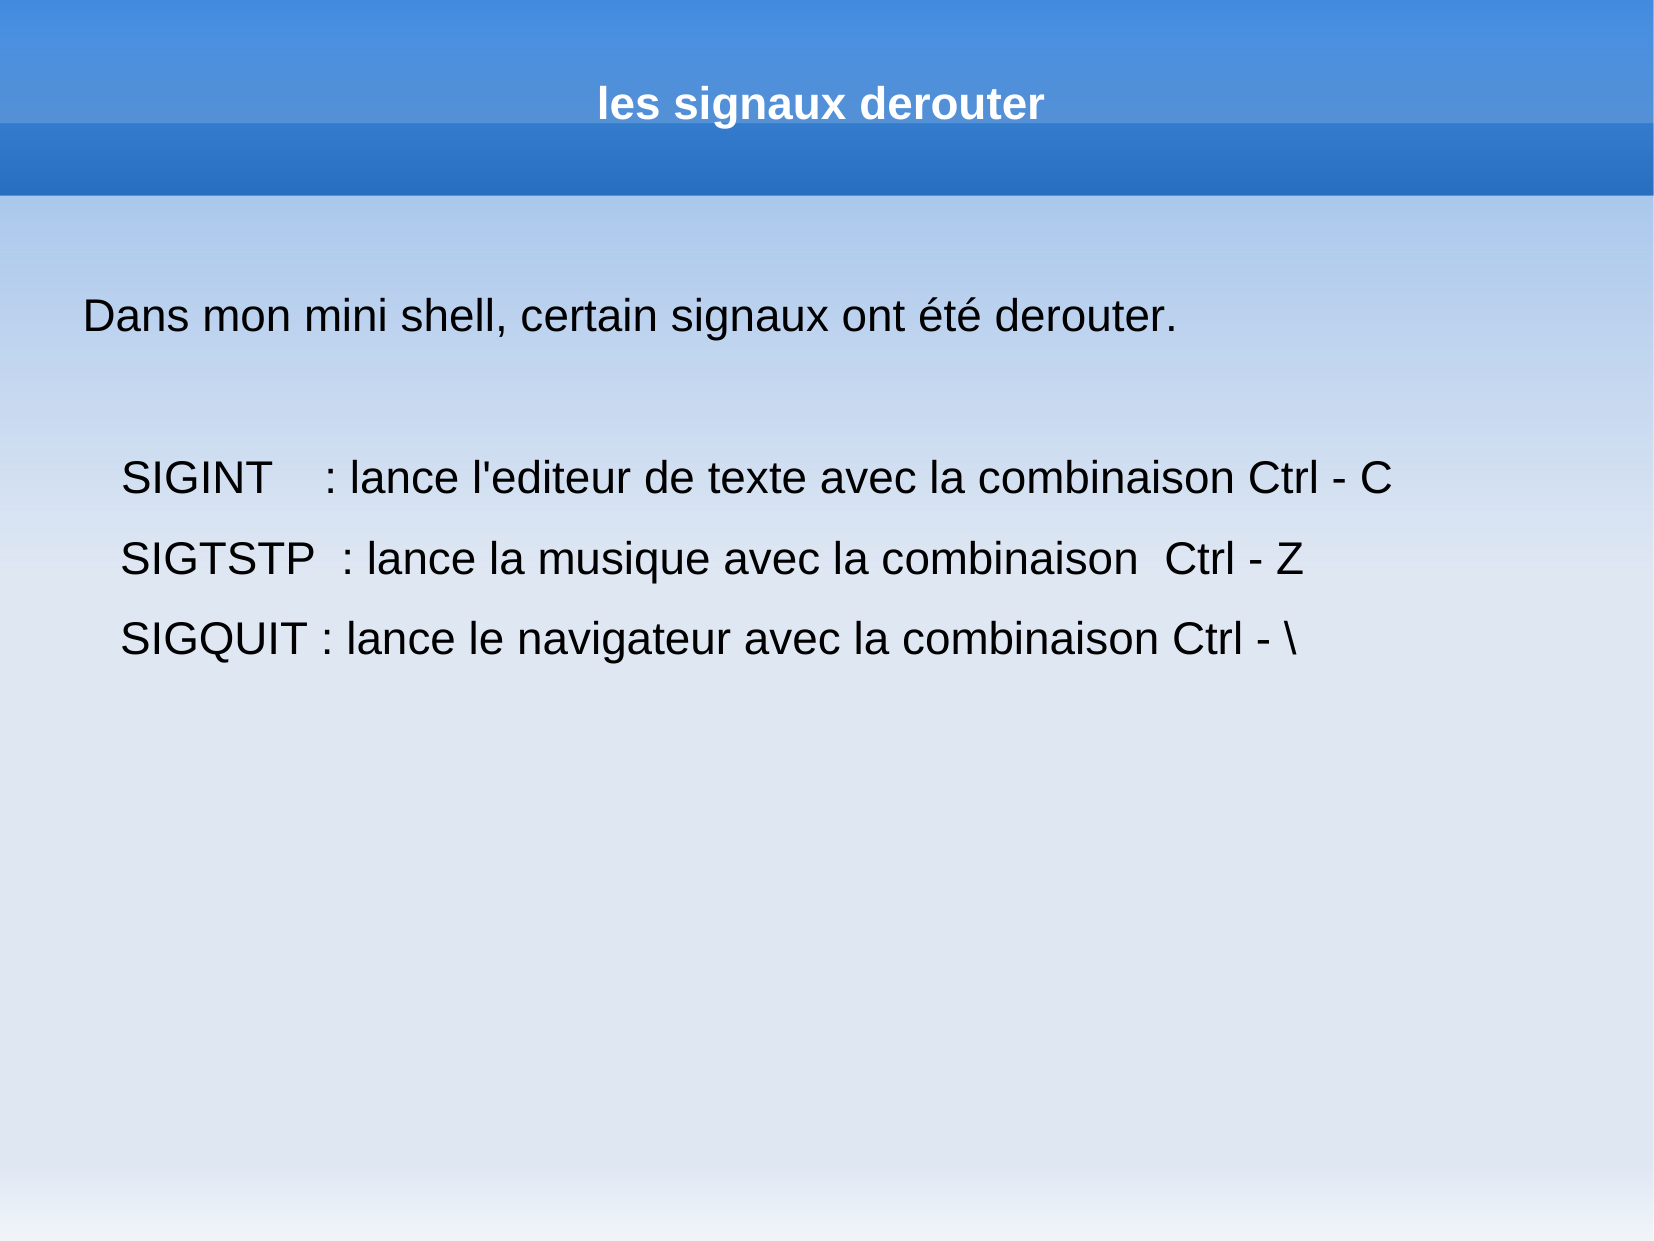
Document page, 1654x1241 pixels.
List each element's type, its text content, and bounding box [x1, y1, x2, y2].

picture [0, 0, 1654, 1241]
list Dans mon mini shell, certain signaux ont été derouter. SIGINT : lance l'editeur de texte avec la combinaison Ctrl - C SIGTSTP : lance la musique avec la combinaison Ctrl - Z SIGQUIT : lance le navigateur avec la combinaison Ctrl - \ [82, 290, 1571, 1109]
title les signaux derouter [76, 0, 1565, 208]
